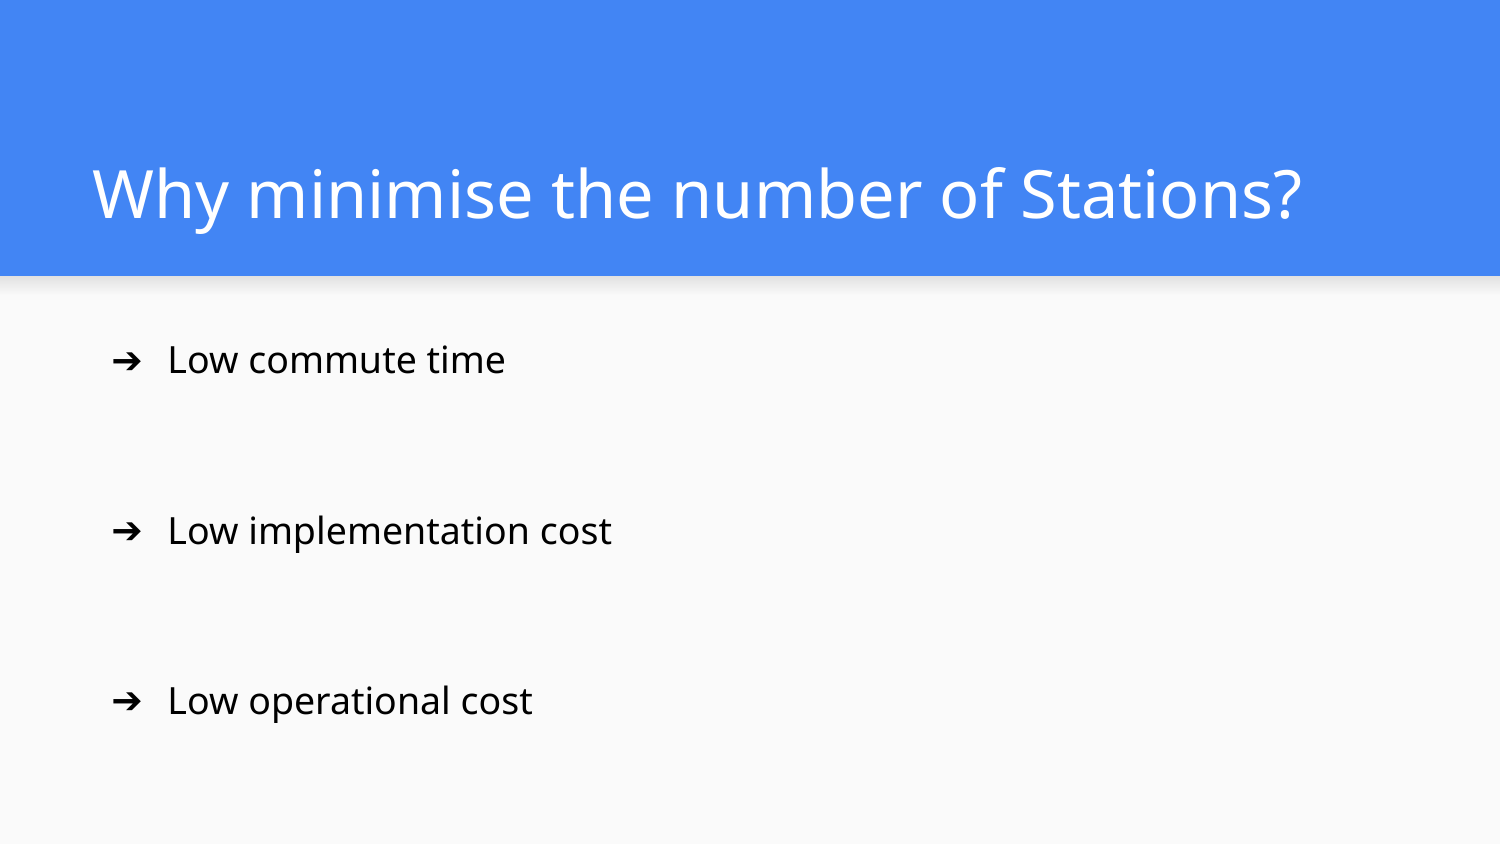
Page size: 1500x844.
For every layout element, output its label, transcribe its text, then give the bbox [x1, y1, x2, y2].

title Why minimise the number of Stations? [77, 121, 1427, 248]
list Low commute time Low implementation cost Low operational cost [77, 314, 1427, 819]
